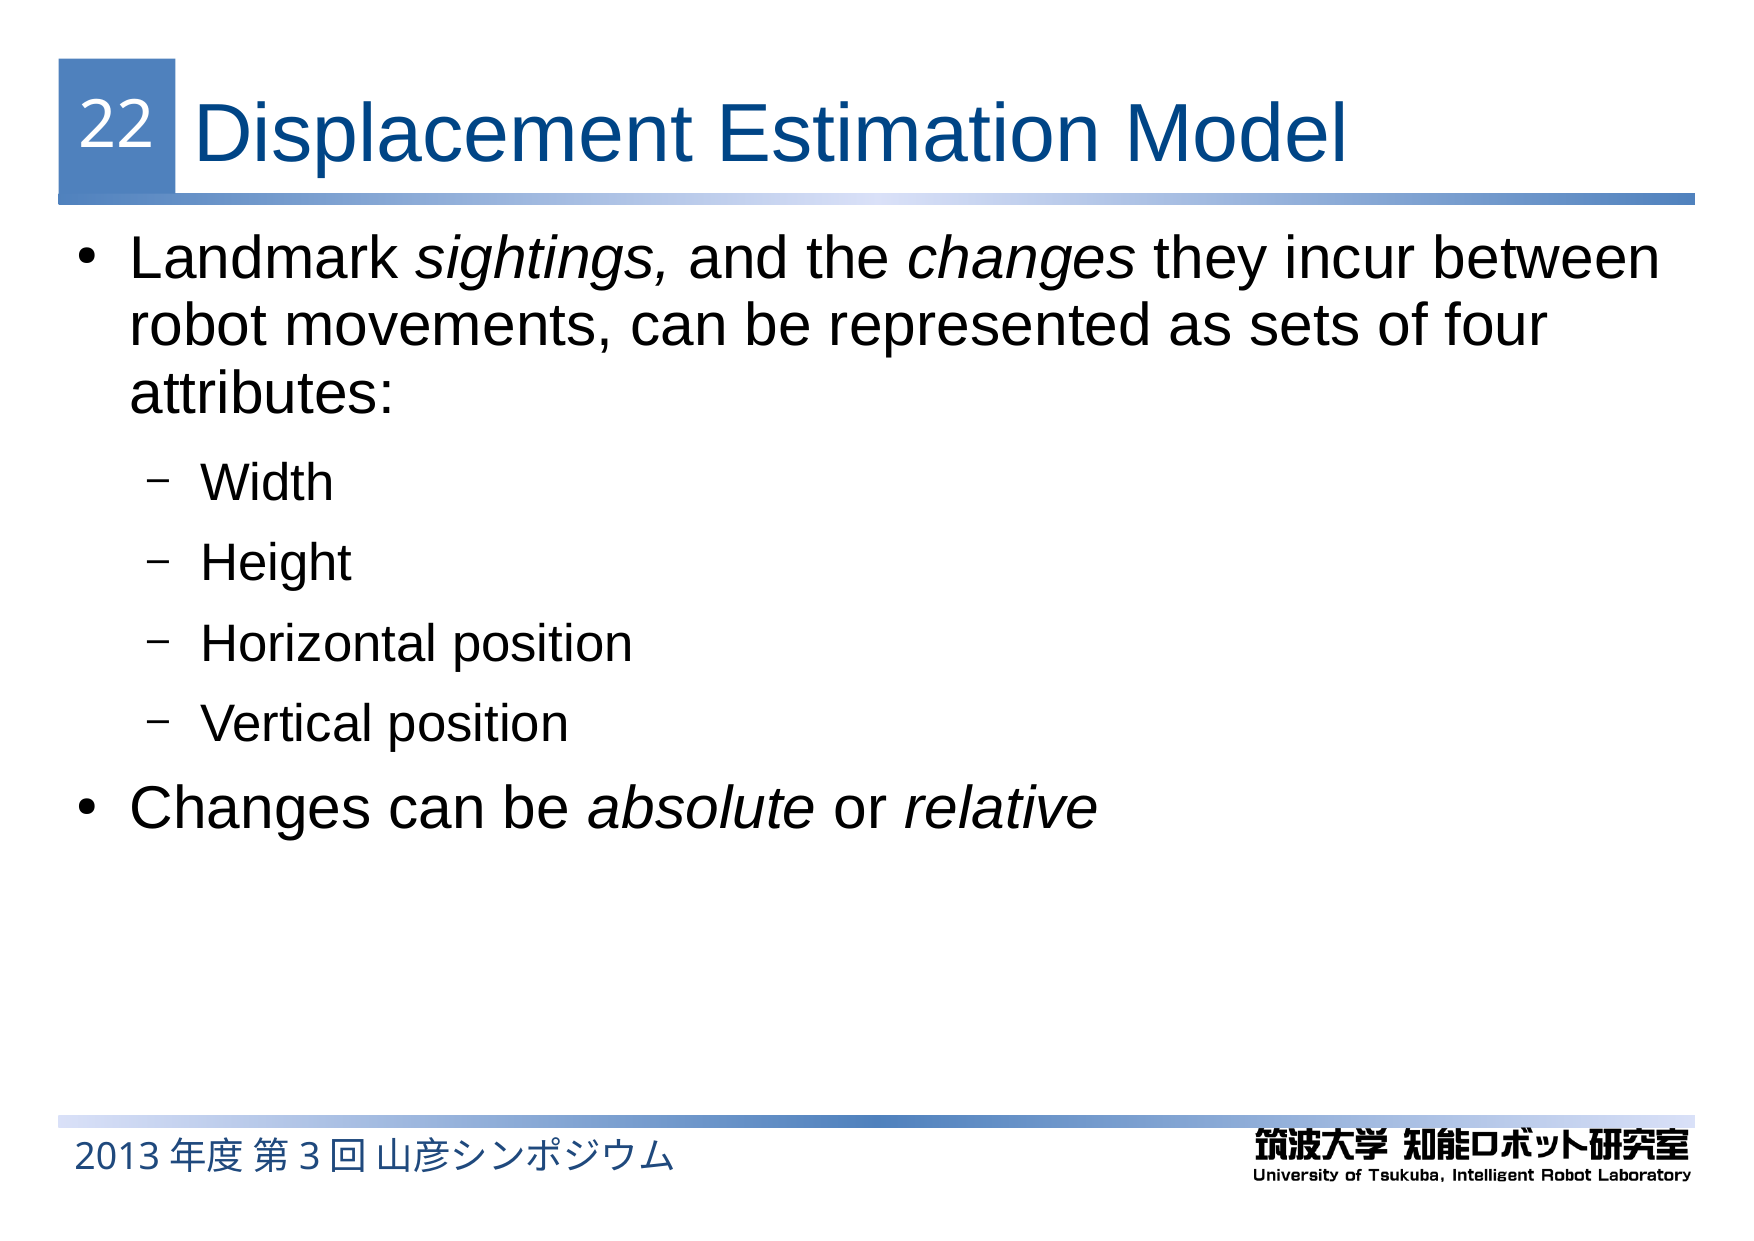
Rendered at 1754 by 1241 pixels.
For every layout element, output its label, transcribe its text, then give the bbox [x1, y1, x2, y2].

title Displacement Estimation Model [193, 61, 1651, 205]
picture [1252, 1127, 1691, 1182]
list Landmark sightings, and the changes they incur between robot movements, can be represented as sets of four attributes: Width Height Horizontal position Vertical position Changes can be absolute or relative [58, 223, 1696, 1109]
